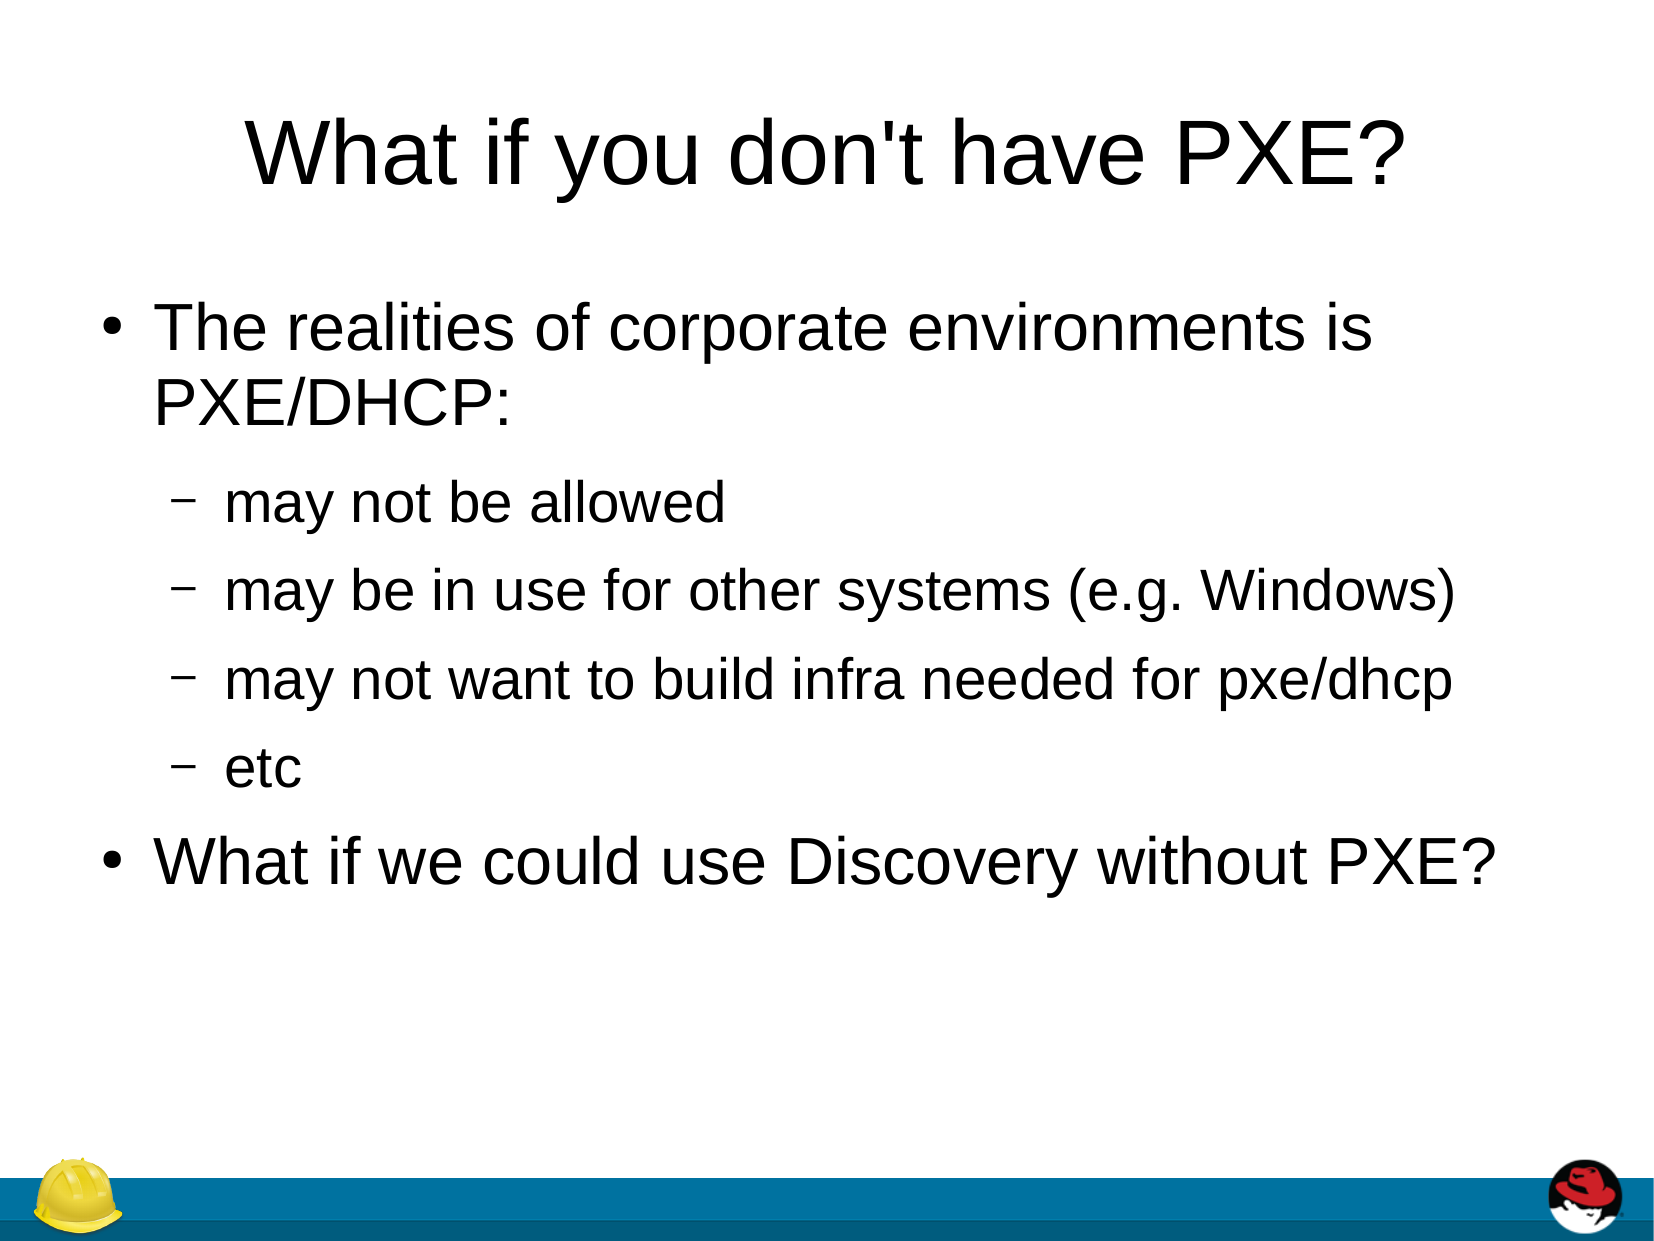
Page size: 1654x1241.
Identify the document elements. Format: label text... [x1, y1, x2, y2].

list The realities of corporate environments is PXE/DHCP: may not be allowed may be in use for other systems (e.g. Windows) may not want to build infra needed for pxe/dhcp etc What if we could use Discovery without PXE? [82, 290, 1571, 1010]
title What if you don't have PXE? [82, 49, 1571, 257]
picture [23, 1145, 130, 1235]
picture [1547, 1157, 1630, 1233]
